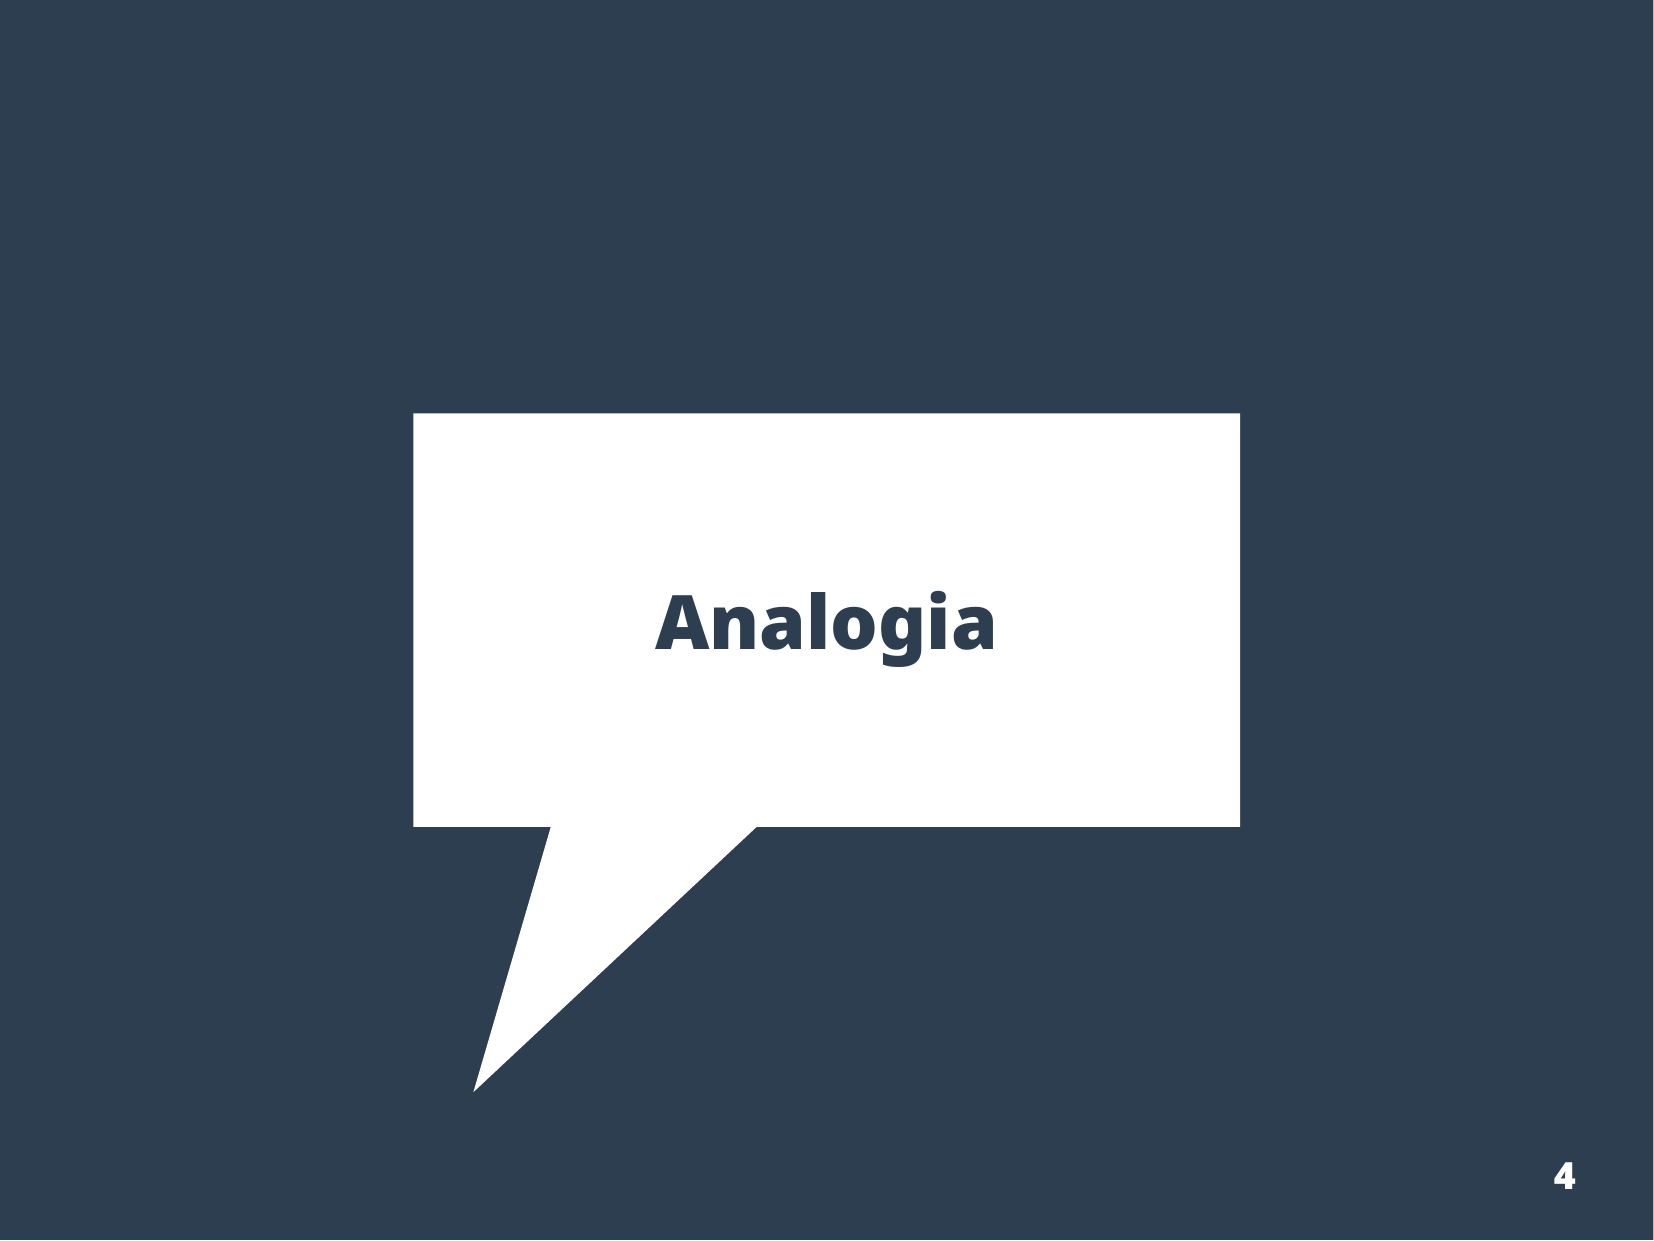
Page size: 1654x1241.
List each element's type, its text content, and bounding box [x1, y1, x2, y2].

title Analogia [442, 442, 1211, 798]
